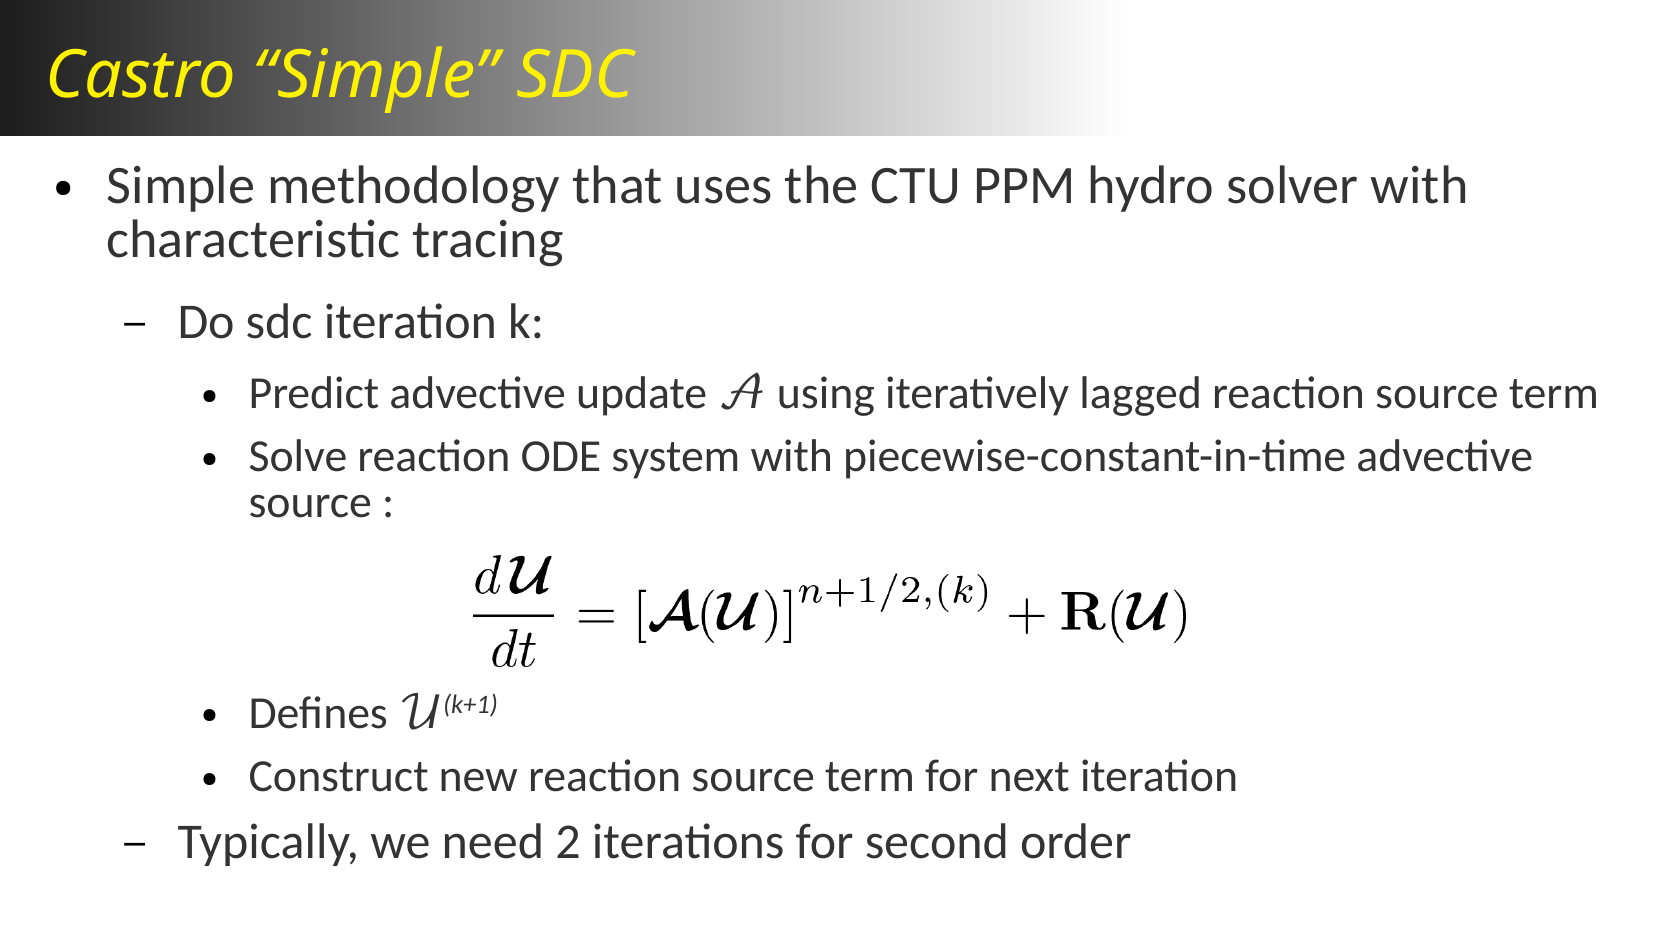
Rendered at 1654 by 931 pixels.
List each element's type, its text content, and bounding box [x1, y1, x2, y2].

title Castro “Simple” SDC [45, 13, 1021, 130]
list Simple methodology that uses the CTU PPM hydro solver with characteristic tracing Do sdc iteration k: Predict advective update 𝒜 using iteratively lagged reaction source term Solve reaction ODE system with piecewise-constant-in-time advective source : Defines 𝒰(k+1) Construct new reaction source term for next iteration Typically, we need 2 iterations for second order [29, 156, 1620, 901]
picture [473, 555, 1186, 667]
